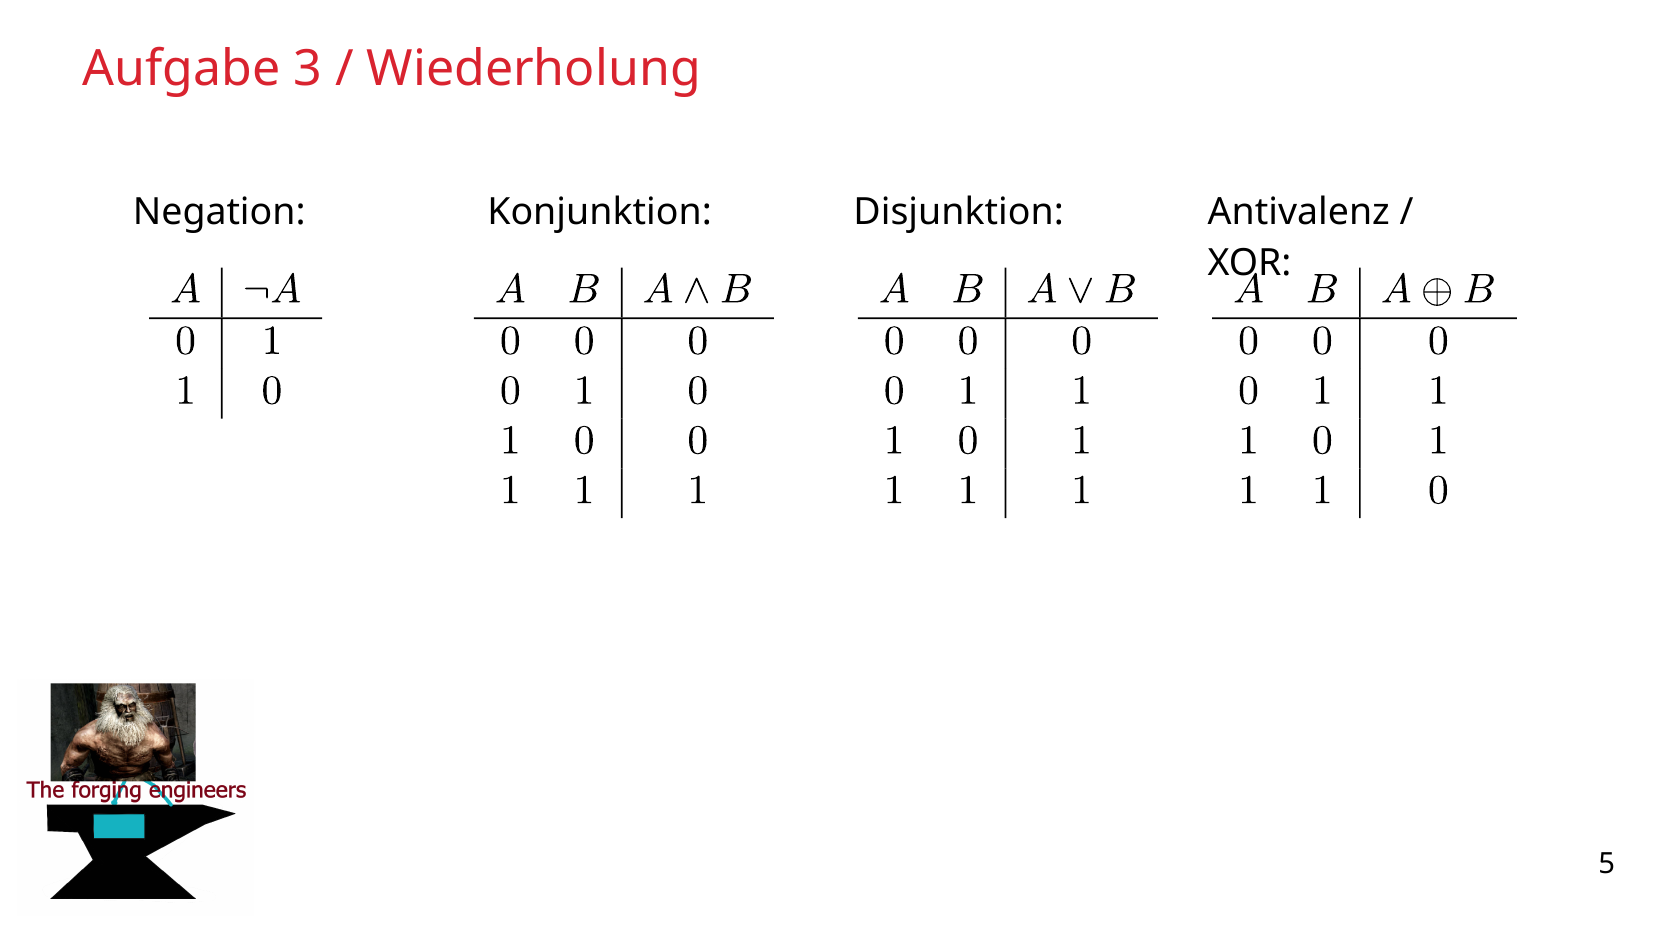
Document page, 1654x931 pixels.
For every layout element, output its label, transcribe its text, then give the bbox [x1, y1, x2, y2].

text_box Antivalenz / XOR: [1192, 177, 1512, 237]
picture [1234, 265, 1251, 272]
picture [856, 265, 1160, 520]
picture [147, 265, 324, 421]
picture [1210, 265, 1519, 520]
picture [17, 679, 254, 916]
title Aufgabe 3 / Wiederholung [82, 37, 1571, 95]
picture [472, 265, 776, 520]
text_box Konjunktion: [472, 177, 733, 237]
text_box Disjunktion: [838, 177, 1099, 237]
text_box Negation: [118, 177, 343, 236]
